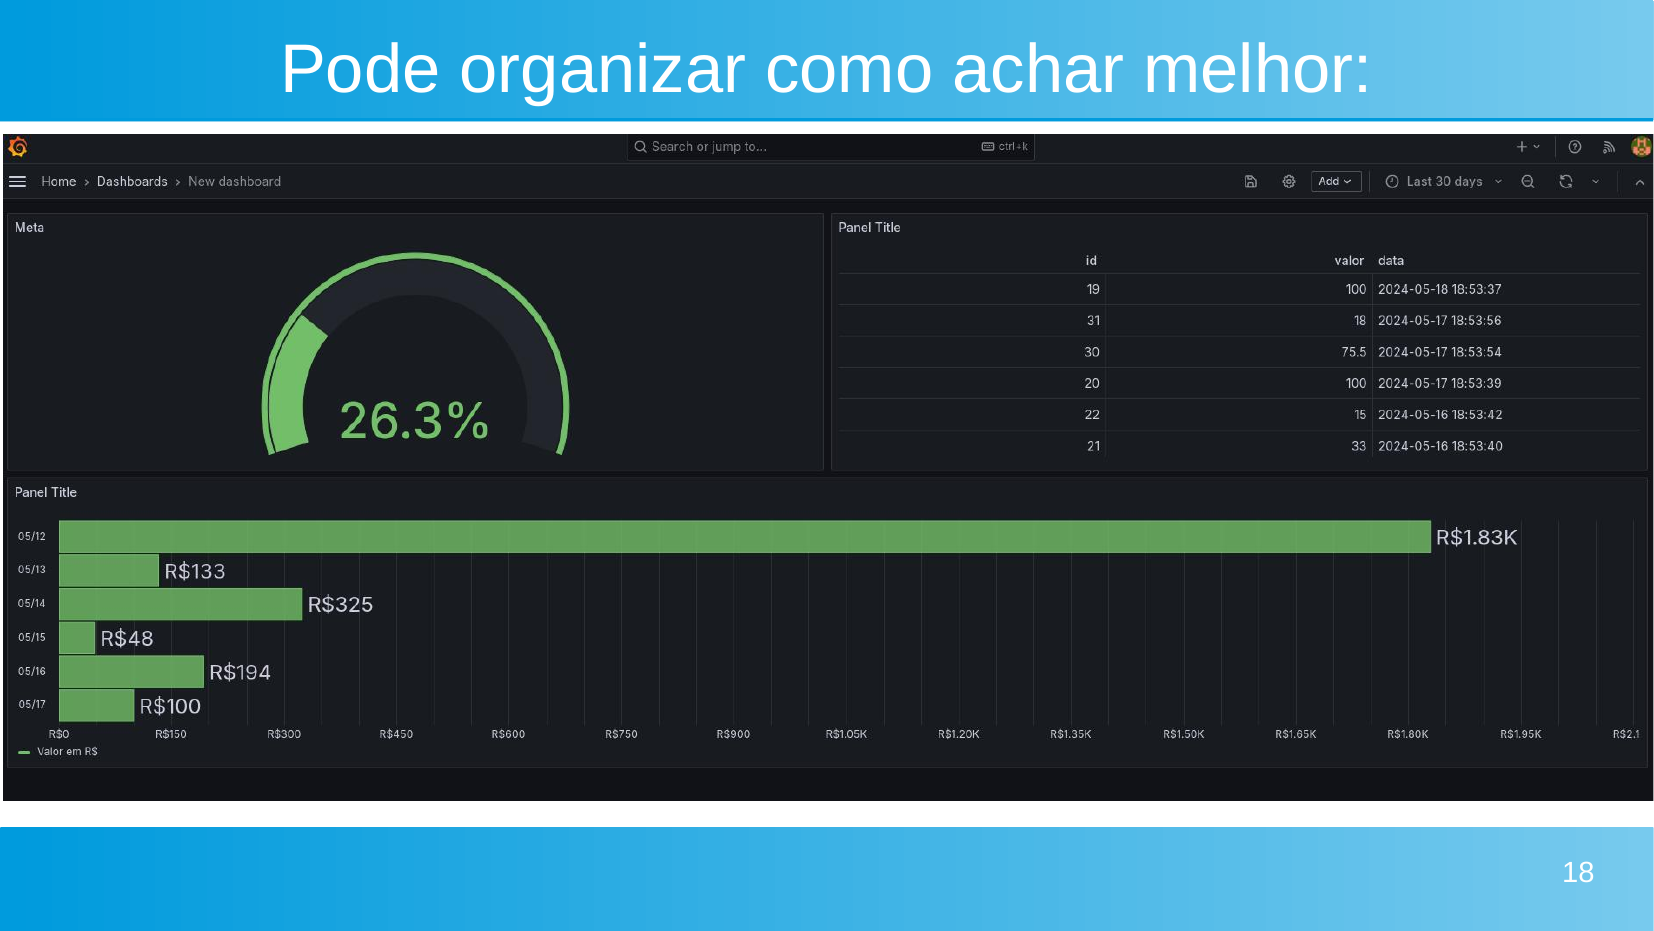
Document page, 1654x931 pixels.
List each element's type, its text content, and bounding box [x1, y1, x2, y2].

title Pode organizar como achar melhor: [59, 29, 1595, 108]
picture [3, 134, 1654, 801]
